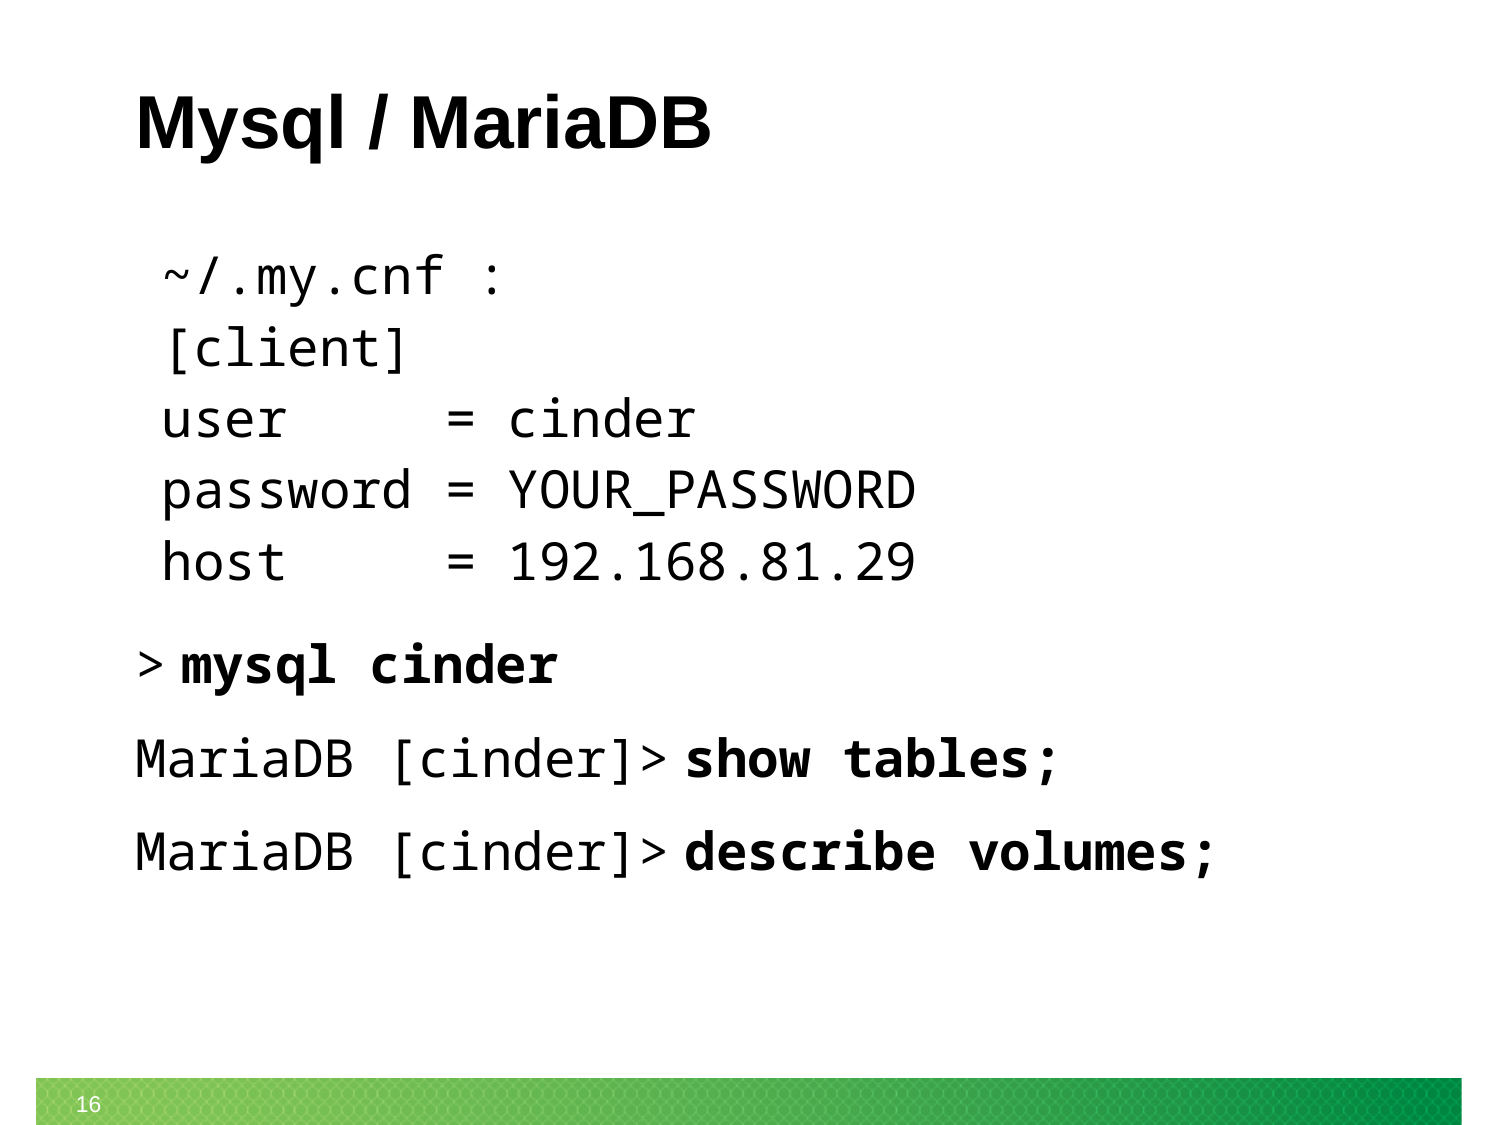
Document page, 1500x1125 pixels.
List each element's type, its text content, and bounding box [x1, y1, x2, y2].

list ~/.my.cnf : [client] user = cinder password = YOUR_PASSWORD host = 192.168.81.29 > mysql cinder MariaDB [cinder]> show tables; MariaDB [cinder]> describe volumes; [135, 238, 1372, 892]
picture [36, 1078, 1462, 1125]
title Mysql / MariaDB [135, 41, 1372, 204]
